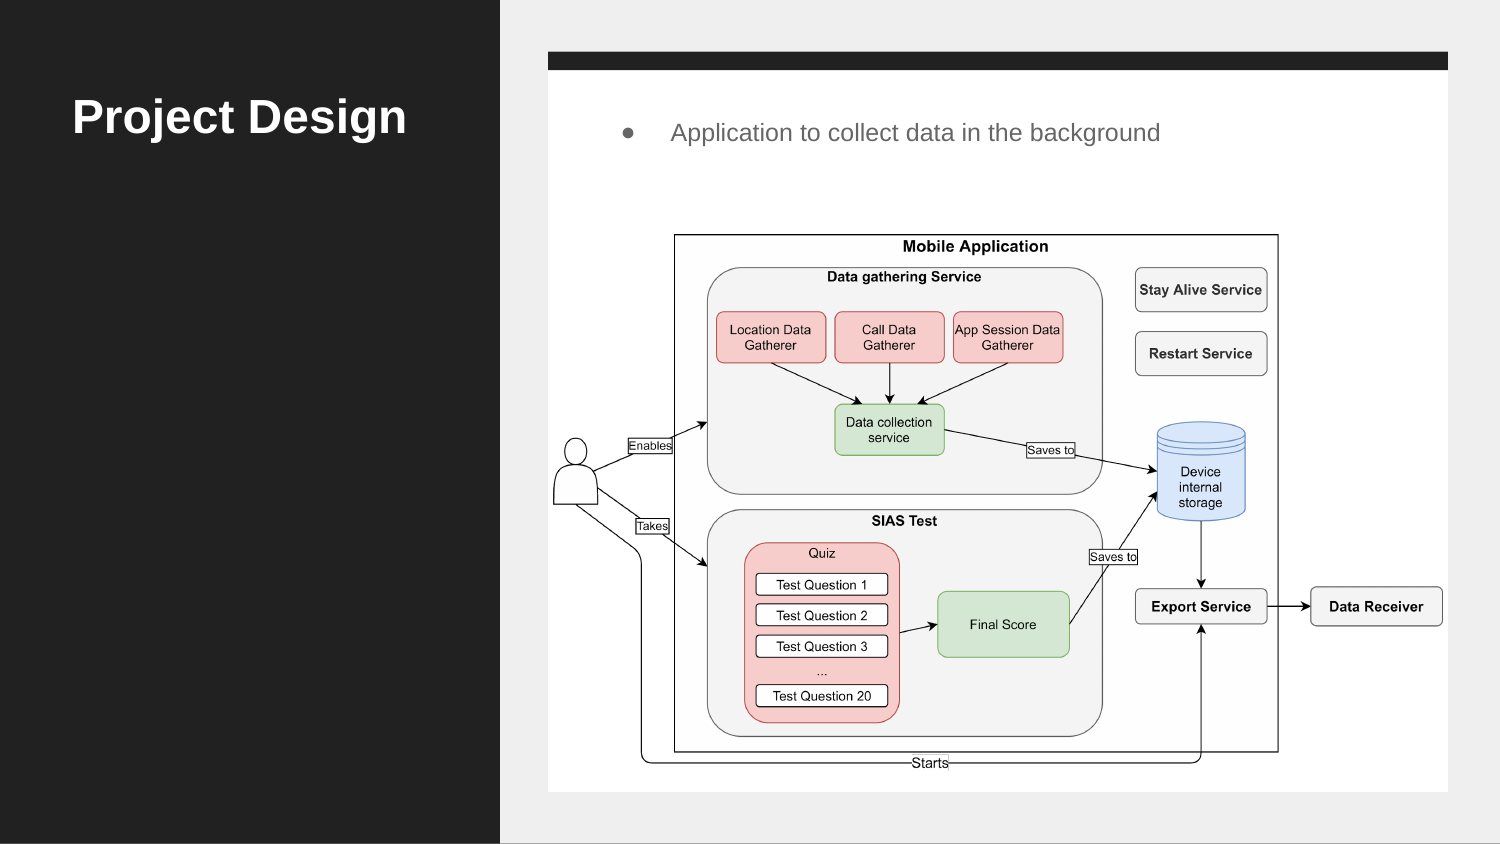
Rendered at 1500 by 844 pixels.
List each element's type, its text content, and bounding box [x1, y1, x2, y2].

picture [553, 234, 1443, 772]
list Application to collect data in the background [580, 97, 1416, 234]
title Project Design [57, 70, 443, 792]
